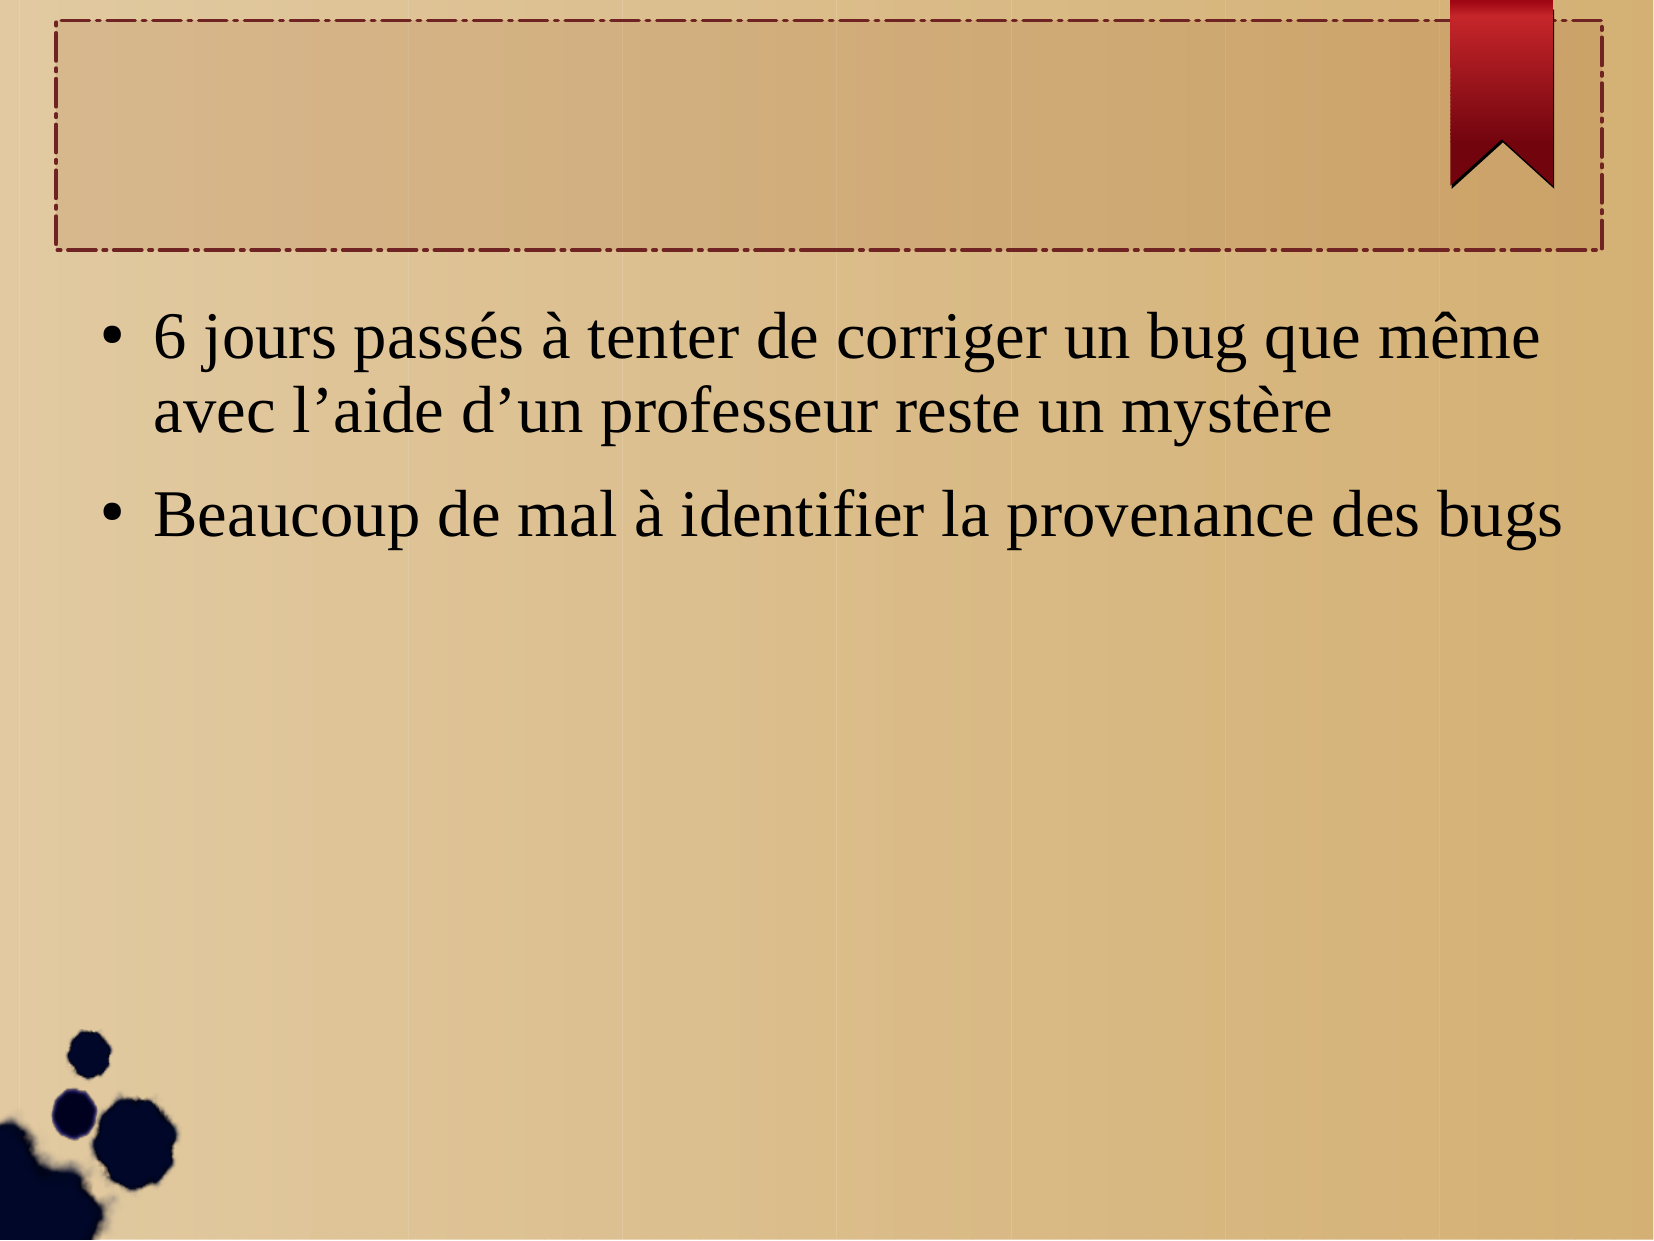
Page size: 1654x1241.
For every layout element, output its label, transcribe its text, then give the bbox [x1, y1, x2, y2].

list 6 jours passés à tenter de corriger un bug que même avec l’aide d’un professeur reste un mystère Beaucoup de mal à identifier la provenance des bugs [82, 299, 1571, 1019]
